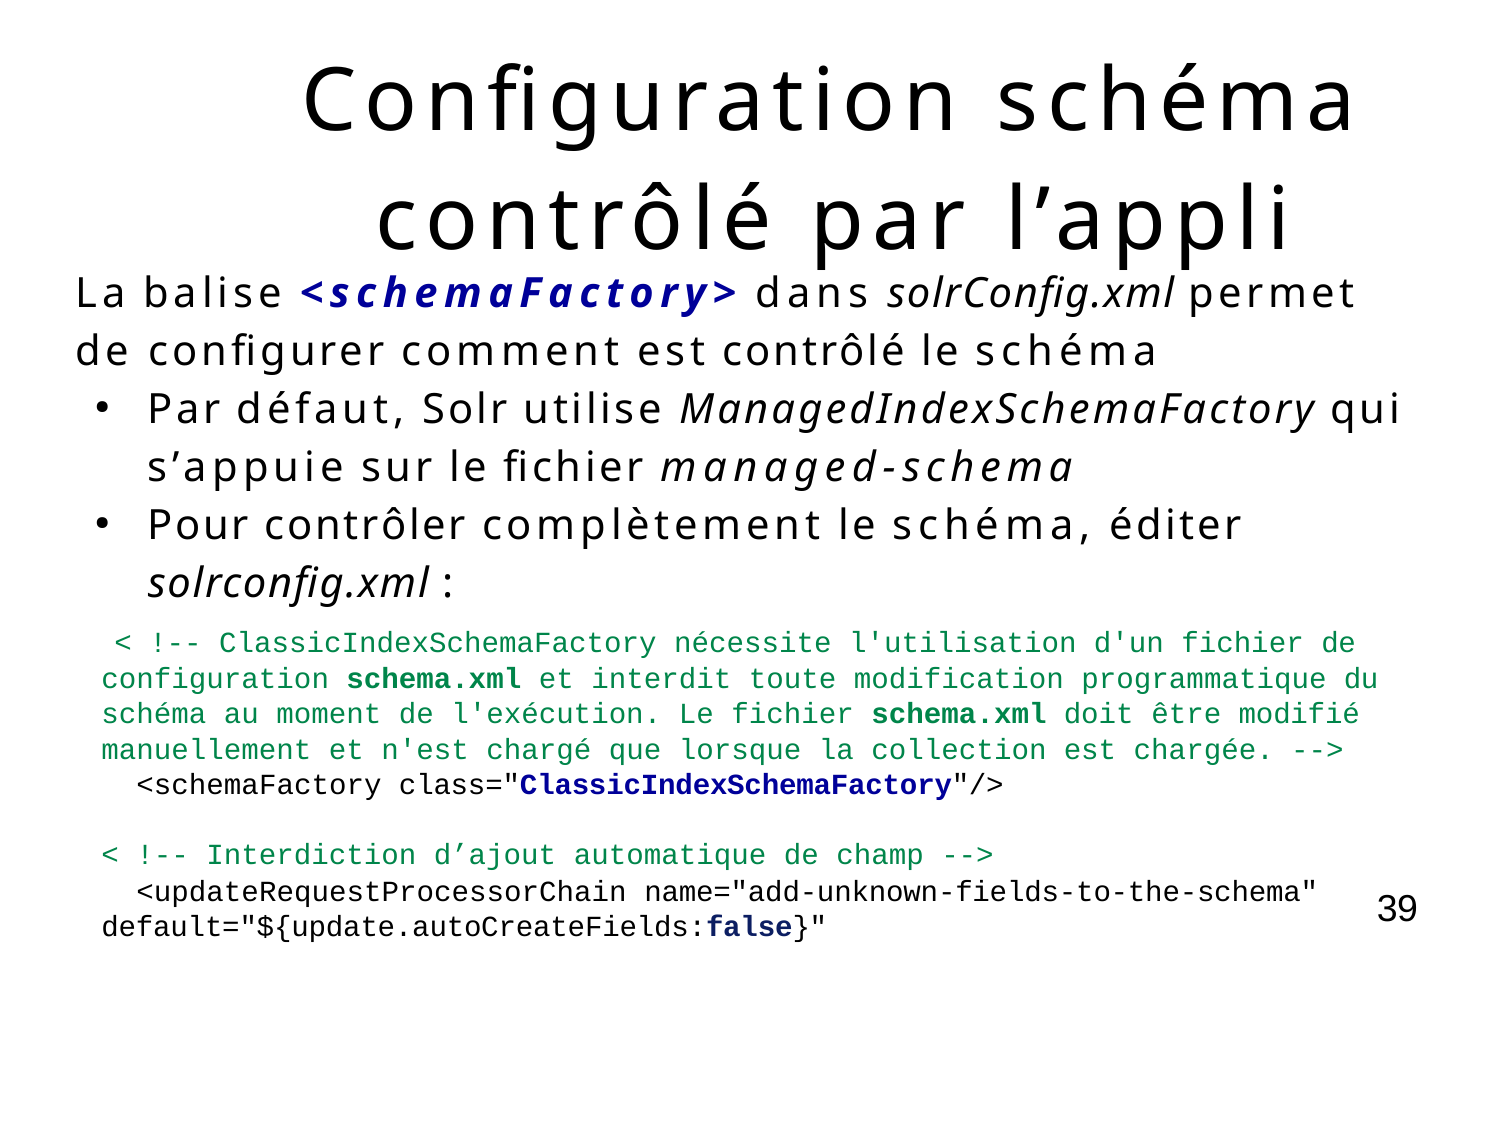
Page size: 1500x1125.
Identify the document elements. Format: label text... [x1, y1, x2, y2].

text_box < !-- Interdiction d’ajout automatique de champ --> <updateRequestProcessorChain name="add-unknown-fields-to-the-schema" default="${update.autoCreateFields:false}" [99, 833, 1329, 942]
text_box 39 [1374, 882, 1421, 930]
text_box < !-- ClassicIndexSchemaFactory nécessite l'utilisation d'un fichier de configuration schema.xml et interdit toute modification programmatique du schéma au moment de l'exécution. Le fichier schema.xml doit être modifié manuellement et n'est chargé que lorsque la collection est chargée. --> <schemaFactory class="ClassicIndexSchemaFactory"/> [99, 619, 1382, 801]
title Configuration schéma contrôlé par l’appli [59, 54, 1418, 259]
list La balise <schemaFactory> dans solrConfig.xml permet de configurer comment est contrôlé le schéma Par défaut, Solr utilise ManagedIndexSchemaFactory qui s’appuie sur le fichier managed-schema Pour contrôler complètement le schéma, éditer solrconfig.xml : [75, 263, 1425, 916]
